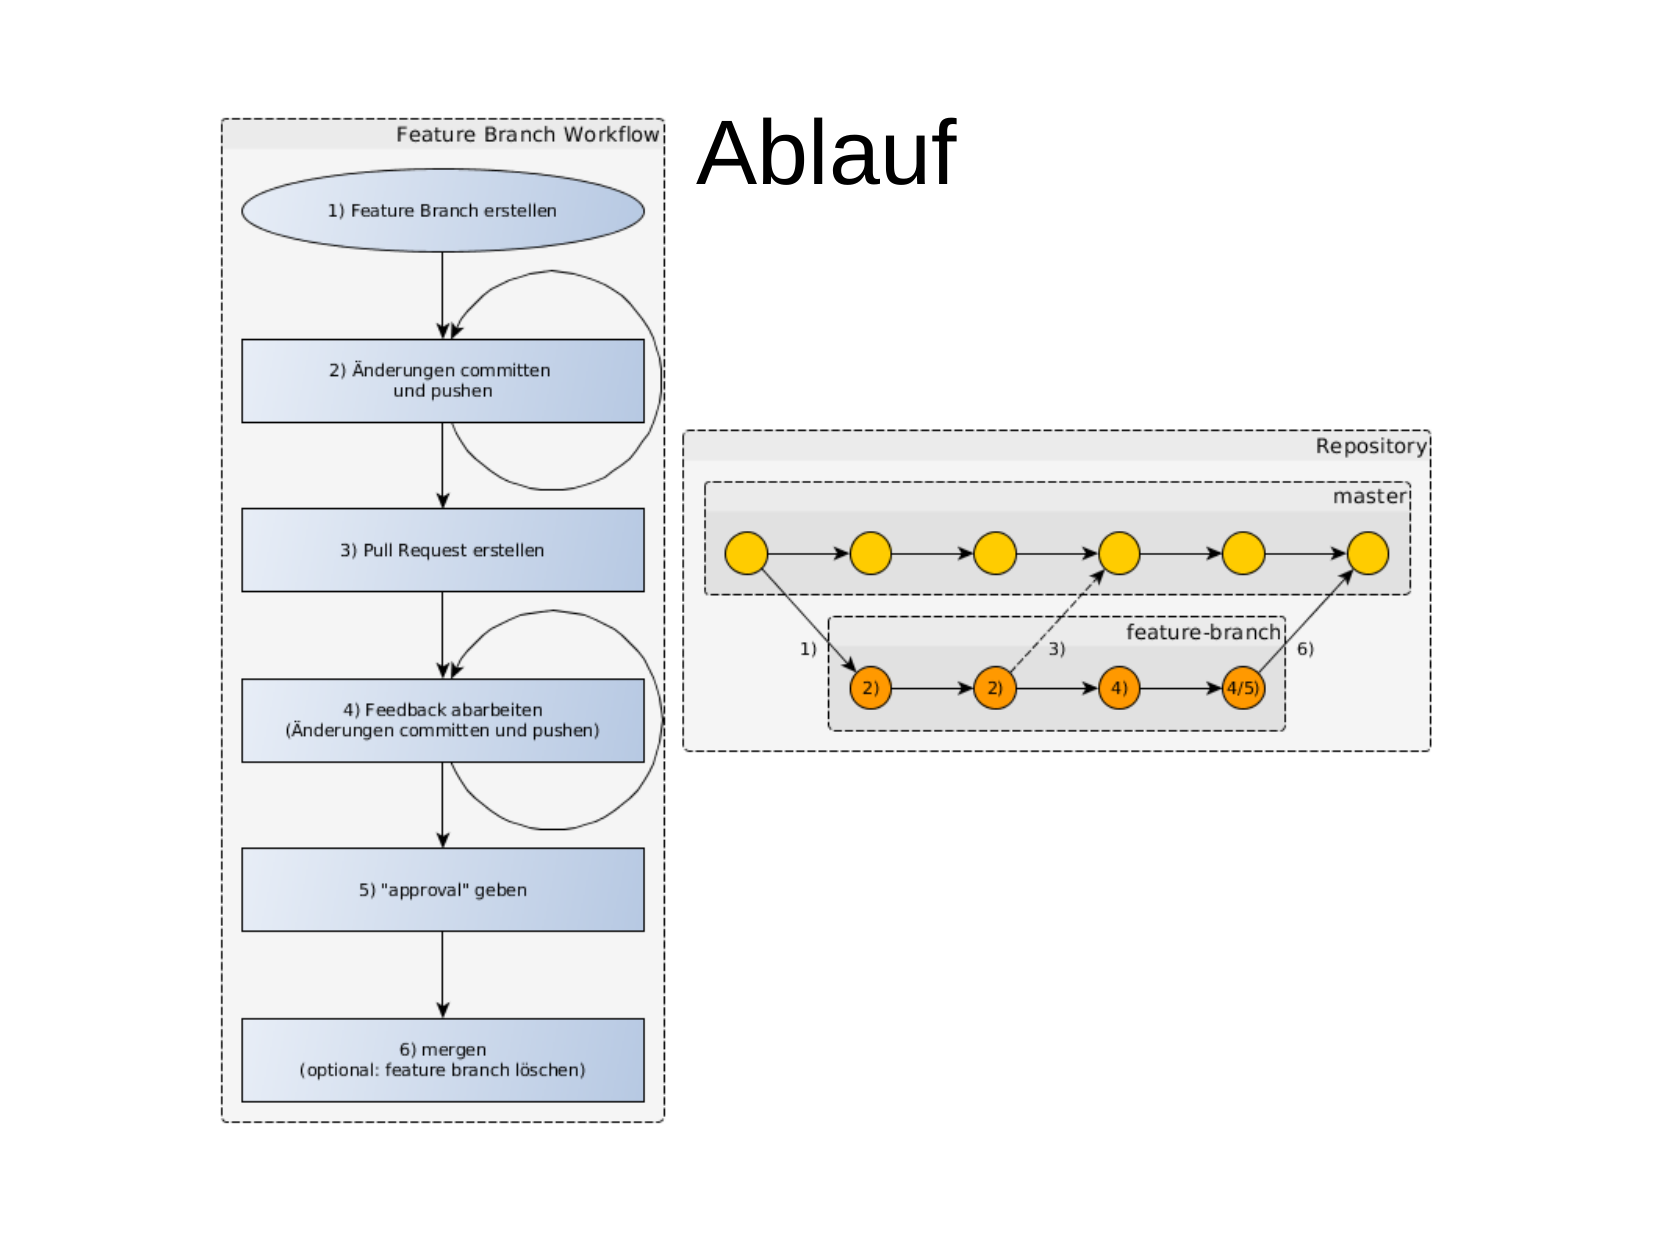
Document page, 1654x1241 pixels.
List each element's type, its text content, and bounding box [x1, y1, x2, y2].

title Ablauf [82, 49, 1571, 257]
picture [201, 257, 1452, 1142]
